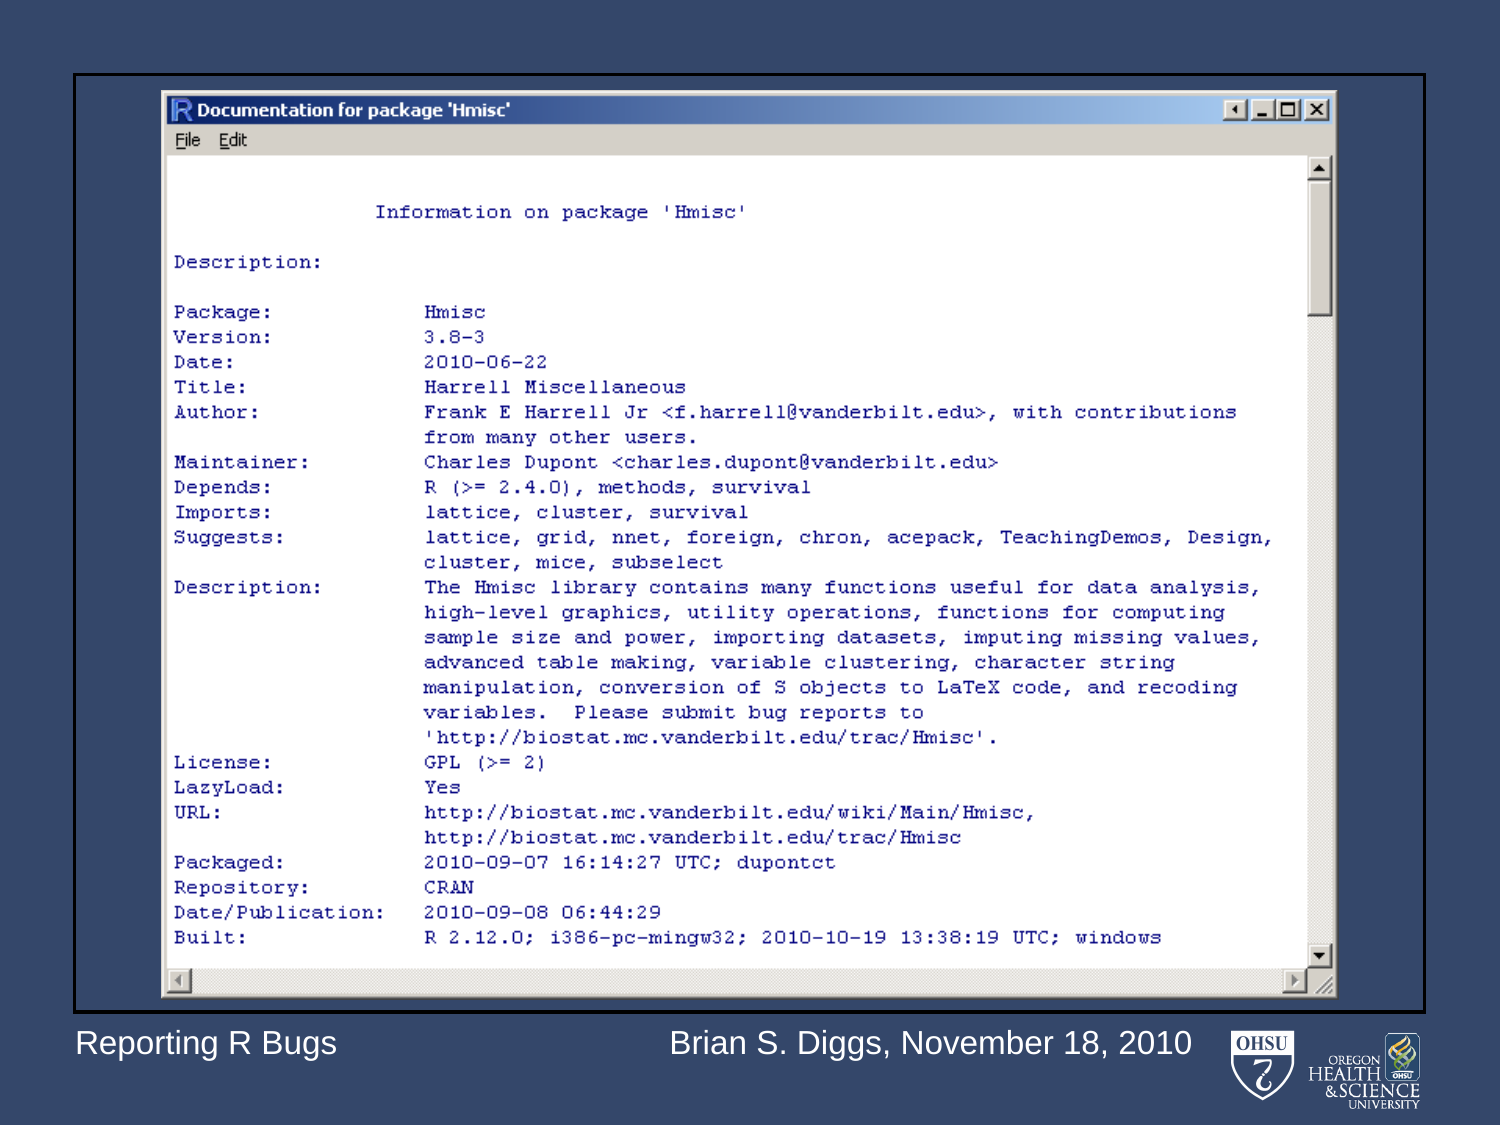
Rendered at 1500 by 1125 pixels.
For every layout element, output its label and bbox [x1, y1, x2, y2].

picture [1306, 1030, 1422, 1110]
picture [1225, 1027, 1300, 1103]
picture [161, 90, 1339, 1000]
